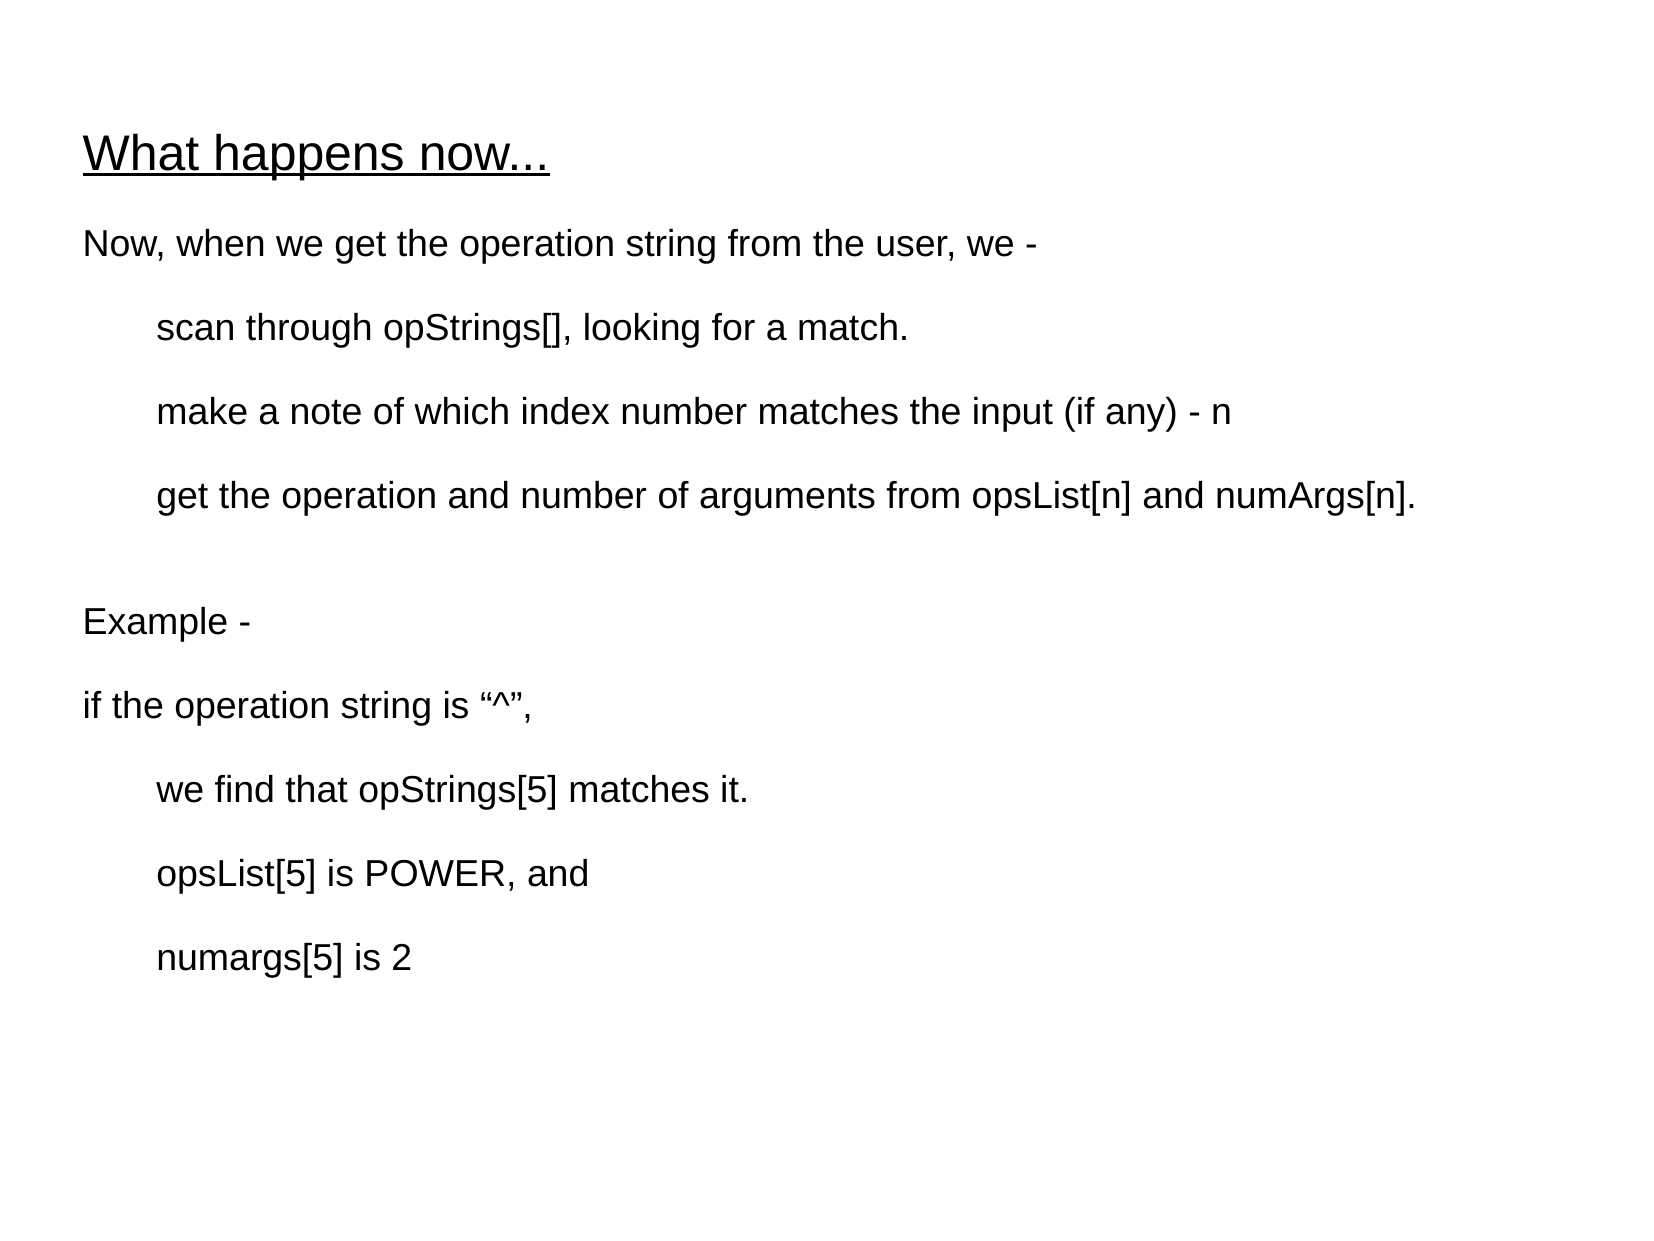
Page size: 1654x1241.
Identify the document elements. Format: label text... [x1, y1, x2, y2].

subtitle What happens now... Now, when we get the operation string from the user, we - scan through opStrings[], looking for a match. make a note of which index number matches the input (if any) - n get the operation and number of arguments from opsList[n] and numArgs[n]. Example - if the operation string is “^”, we find that opStrings[5] matches it. opsList[5] is POWER, and numargs[5] is 2 [82, 82, 1583, 1158]
